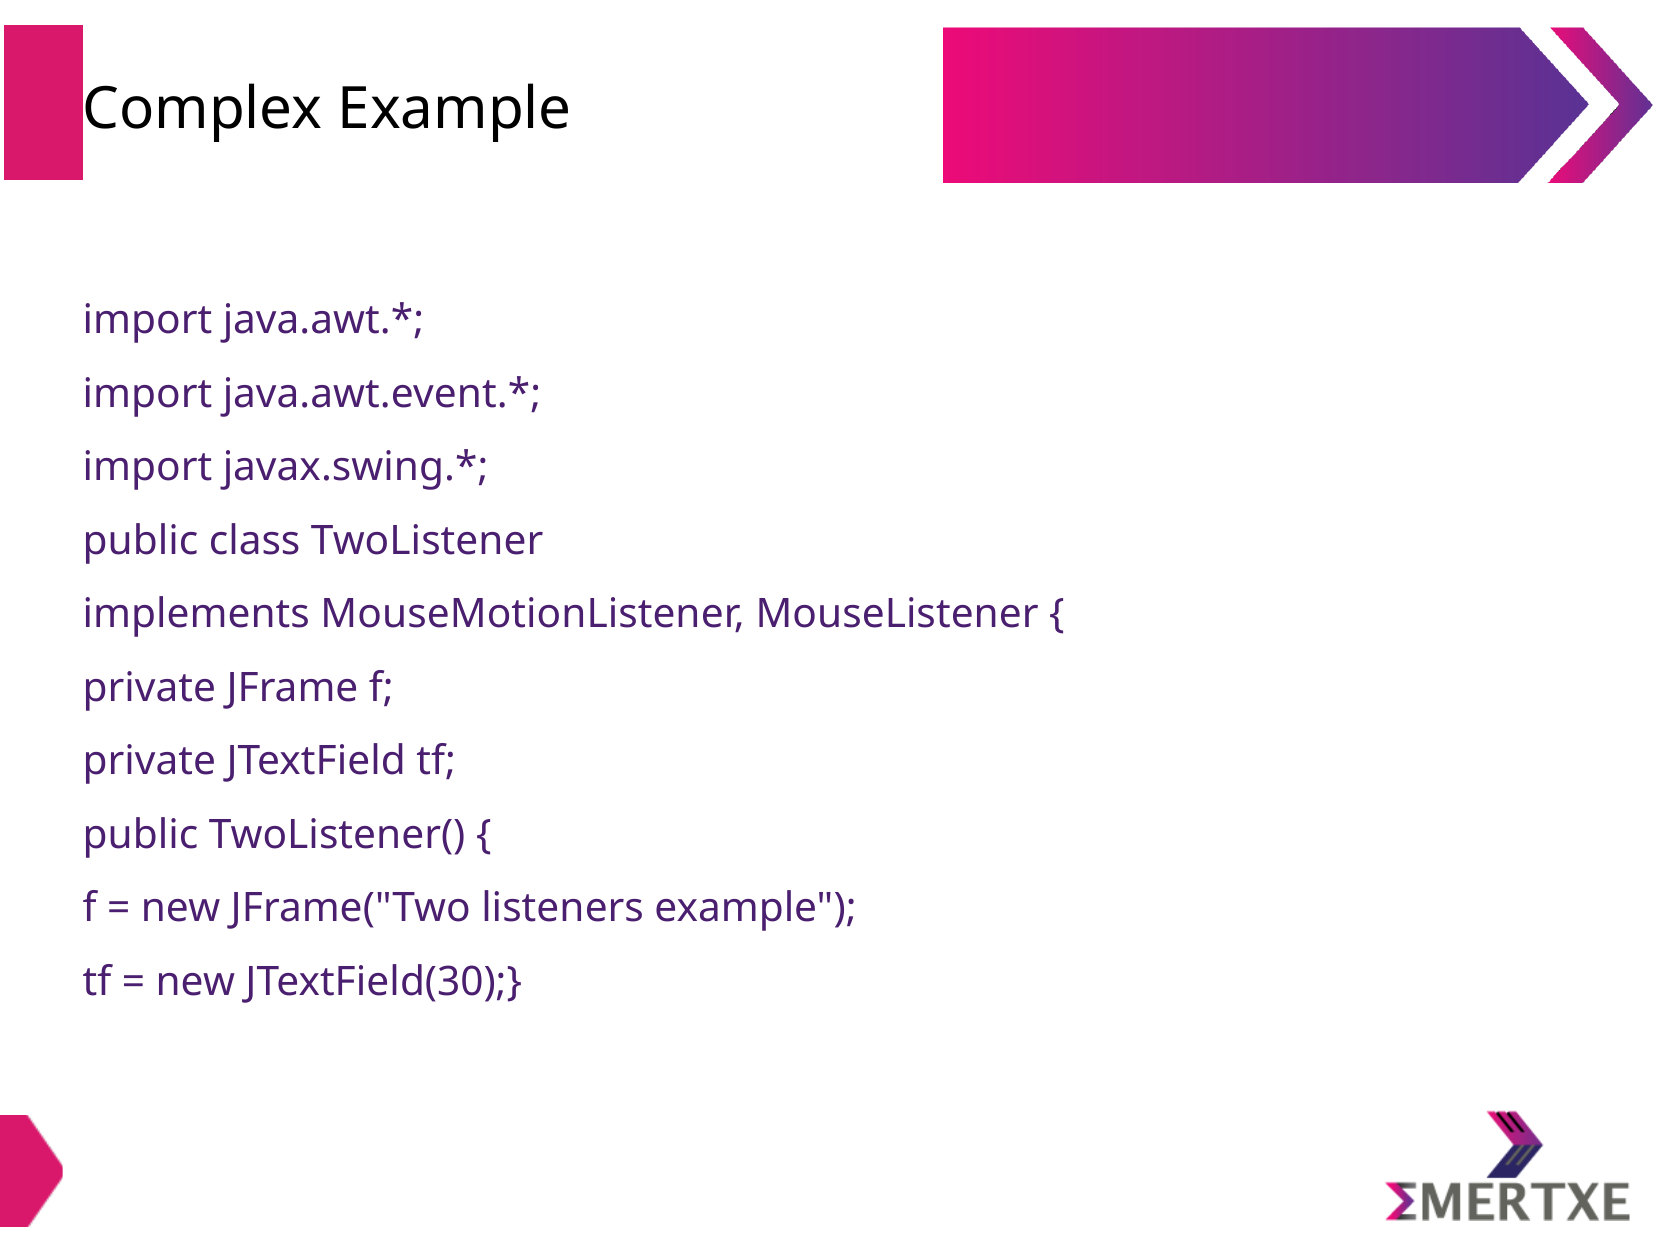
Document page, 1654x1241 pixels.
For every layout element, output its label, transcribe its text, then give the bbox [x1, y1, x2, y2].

picture [1571, 27, 1653, 183]
title Complex Example [82, 2, 1571, 210]
picture [1385, 1107, 1631, 1221]
list import java.awt.*; import java.awt.event.*; import javax.swing.*; public class TwoListener implements MouseMotionListener, MouseListener { private JFrame f; private JTextField tf; public TwoListener() { f = new JFrame("Two listeners example"); tf = new JTextField(30);} [82, 290, 1571, 1010]
